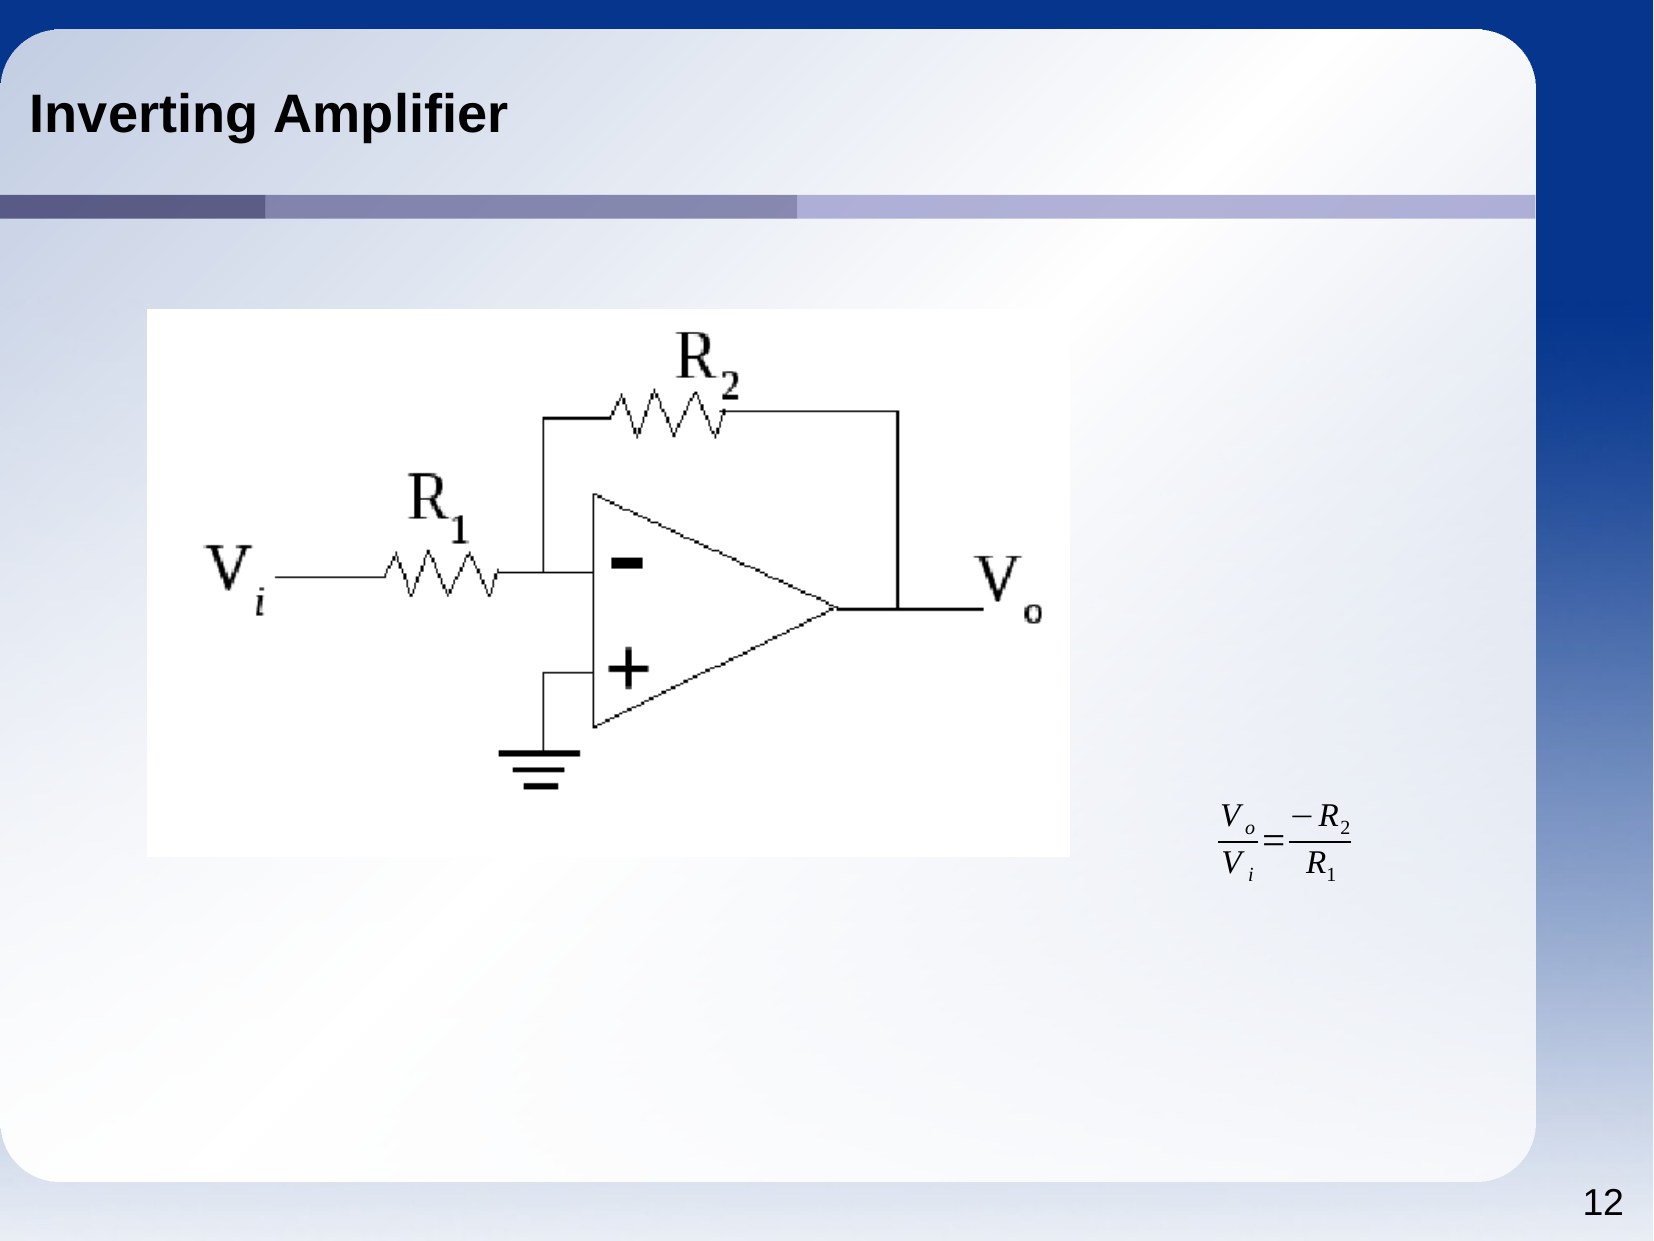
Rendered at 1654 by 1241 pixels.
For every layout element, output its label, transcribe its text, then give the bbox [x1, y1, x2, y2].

title Inverting Amplifier [29, 49, 1506, 178]
picture [0, 0, 1654, 1241]
chart [1210, 797, 1359, 886]
picture [147, 309, 1070, 857]
